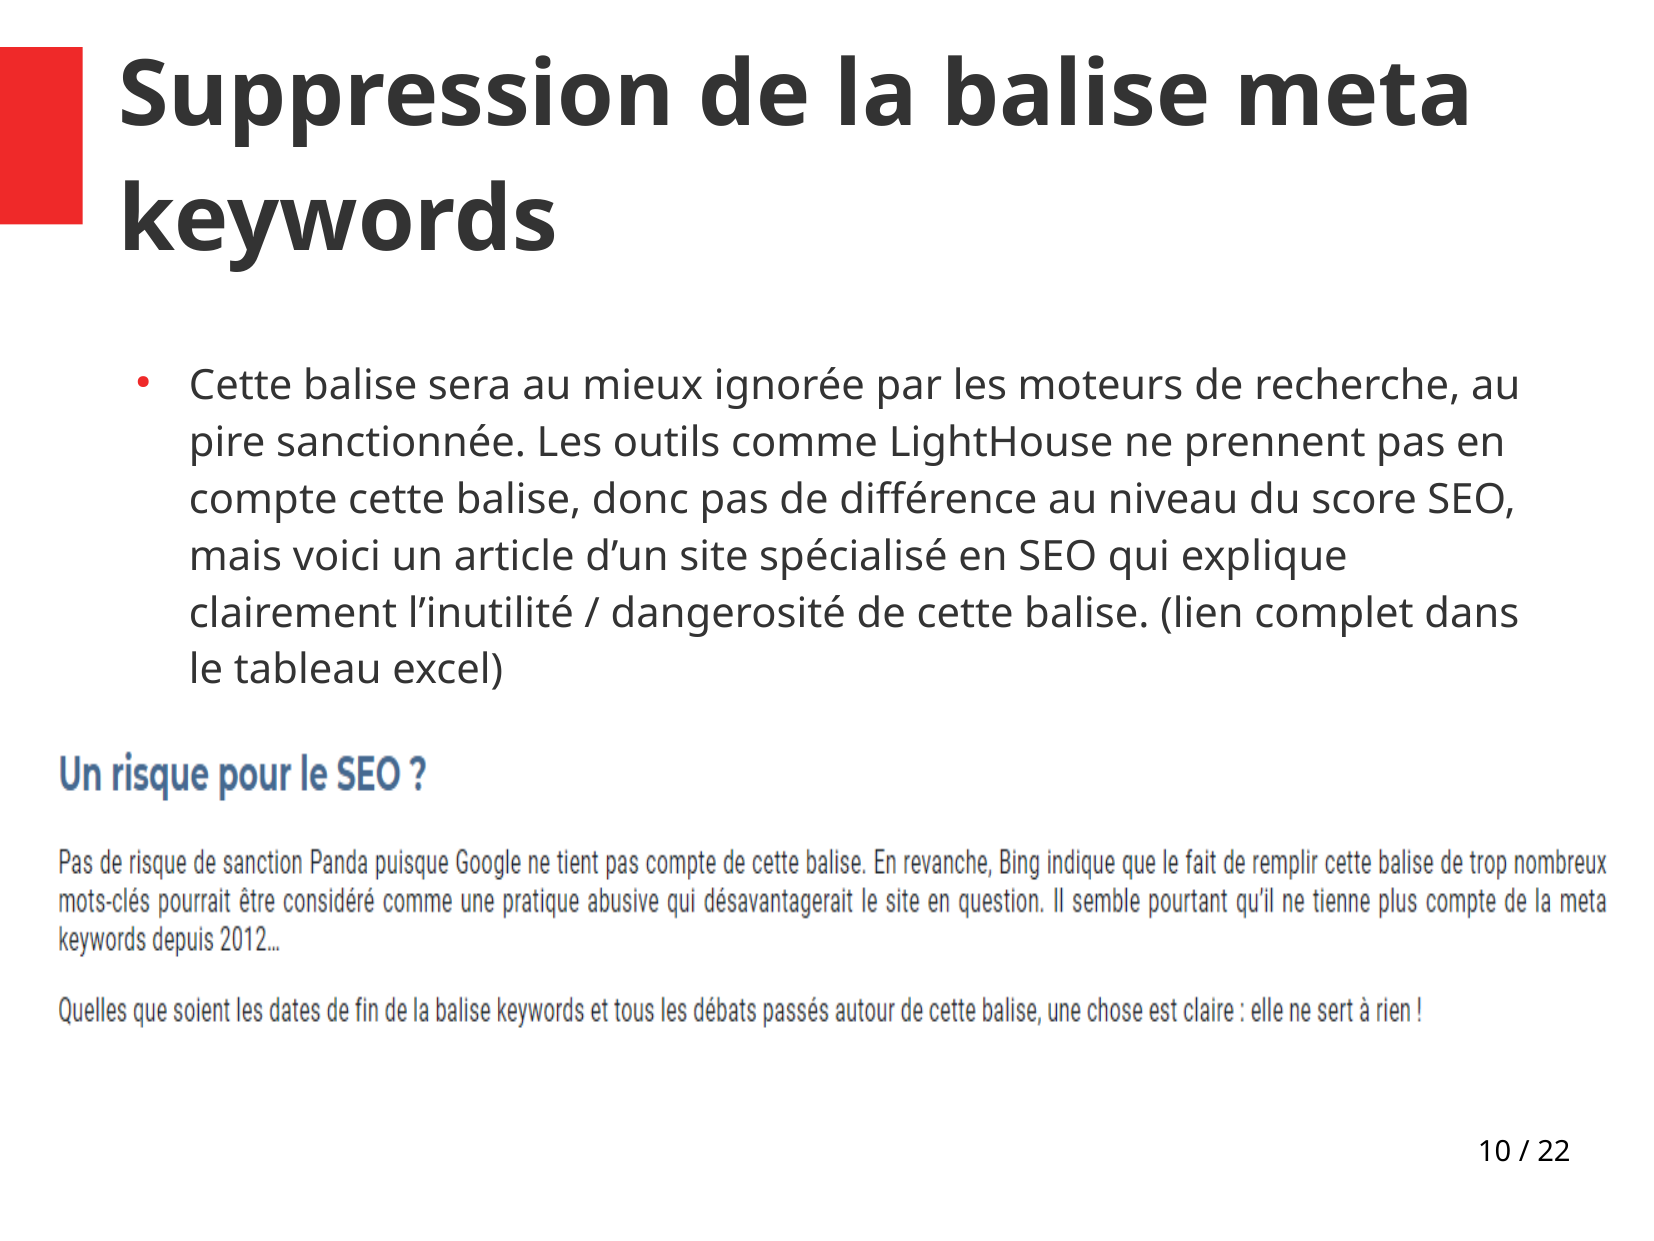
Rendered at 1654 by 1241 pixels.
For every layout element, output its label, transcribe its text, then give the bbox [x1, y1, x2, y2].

list Cette balise sera au mieux ignorée par les moteurs de recherche, au pire sanctionnée. Les outils comme LightHouse ne prennent pas en compte cette balise, donc pas de différence au niveau du score SEO, mais voici un article d’un site spécialisé en SEO qui explique clairement l’inutilité / dangerosité de cette balise. (lien complet dans le tableau excel) [118, 354, 1536, 720]
title Suppression de la balise meta keywords [118, 27, 1571, 278]
picture [23, 720, 1630, 1111]
